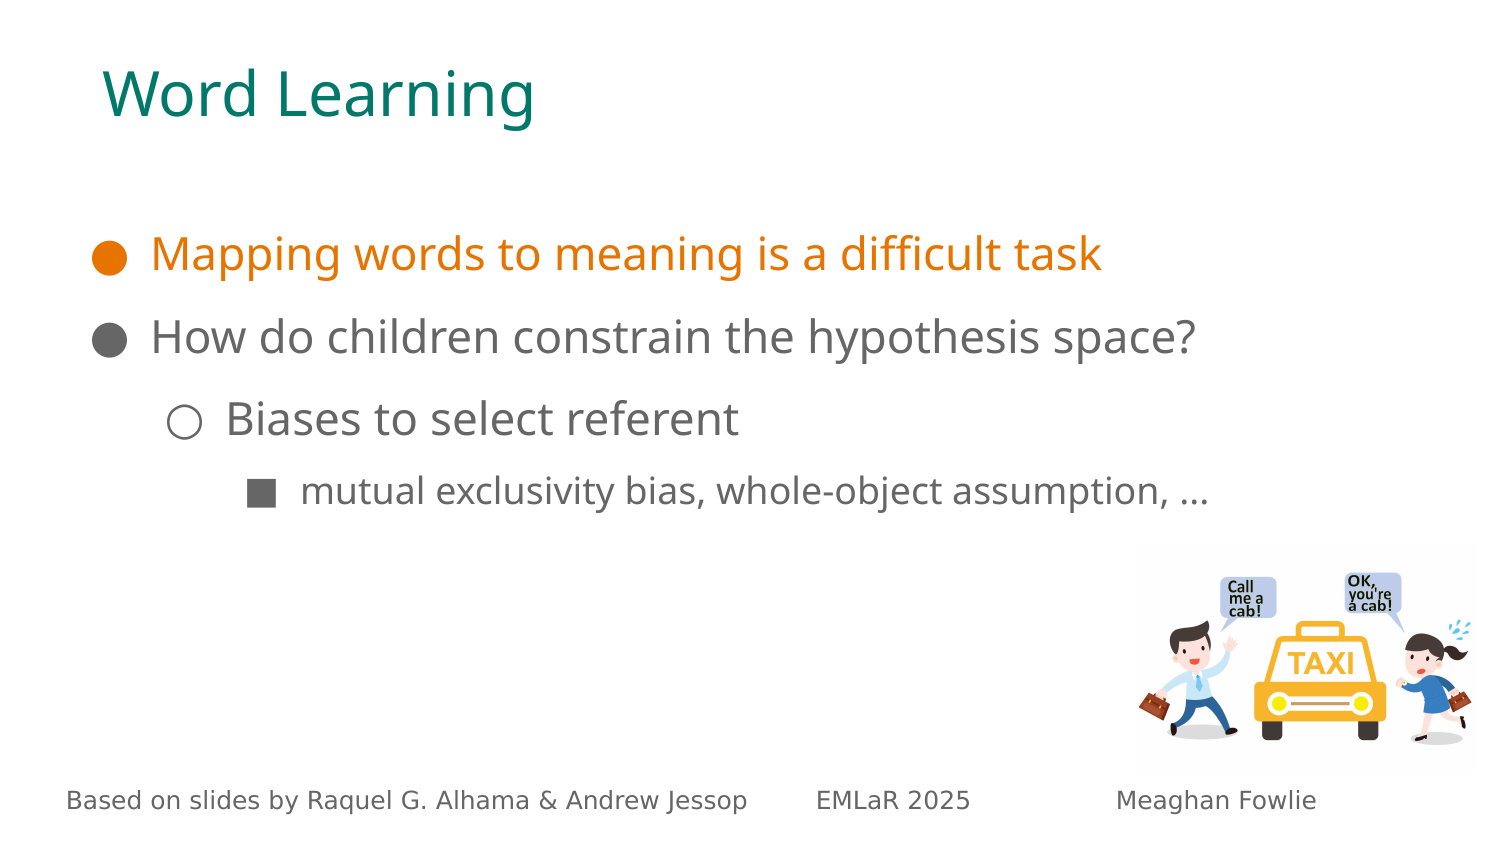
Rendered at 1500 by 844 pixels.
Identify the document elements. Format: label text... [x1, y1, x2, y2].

picture [1134, 545, 1476, 772]
list Mapping words to meaning is a difficult task How do children constrain the hypothesis space? Biases to select referent mutual exclusivity bias, whole-object assumption, ... [75, 197, 1352, 797]
text_box Word Learning [90, 49, 1422, 180]
